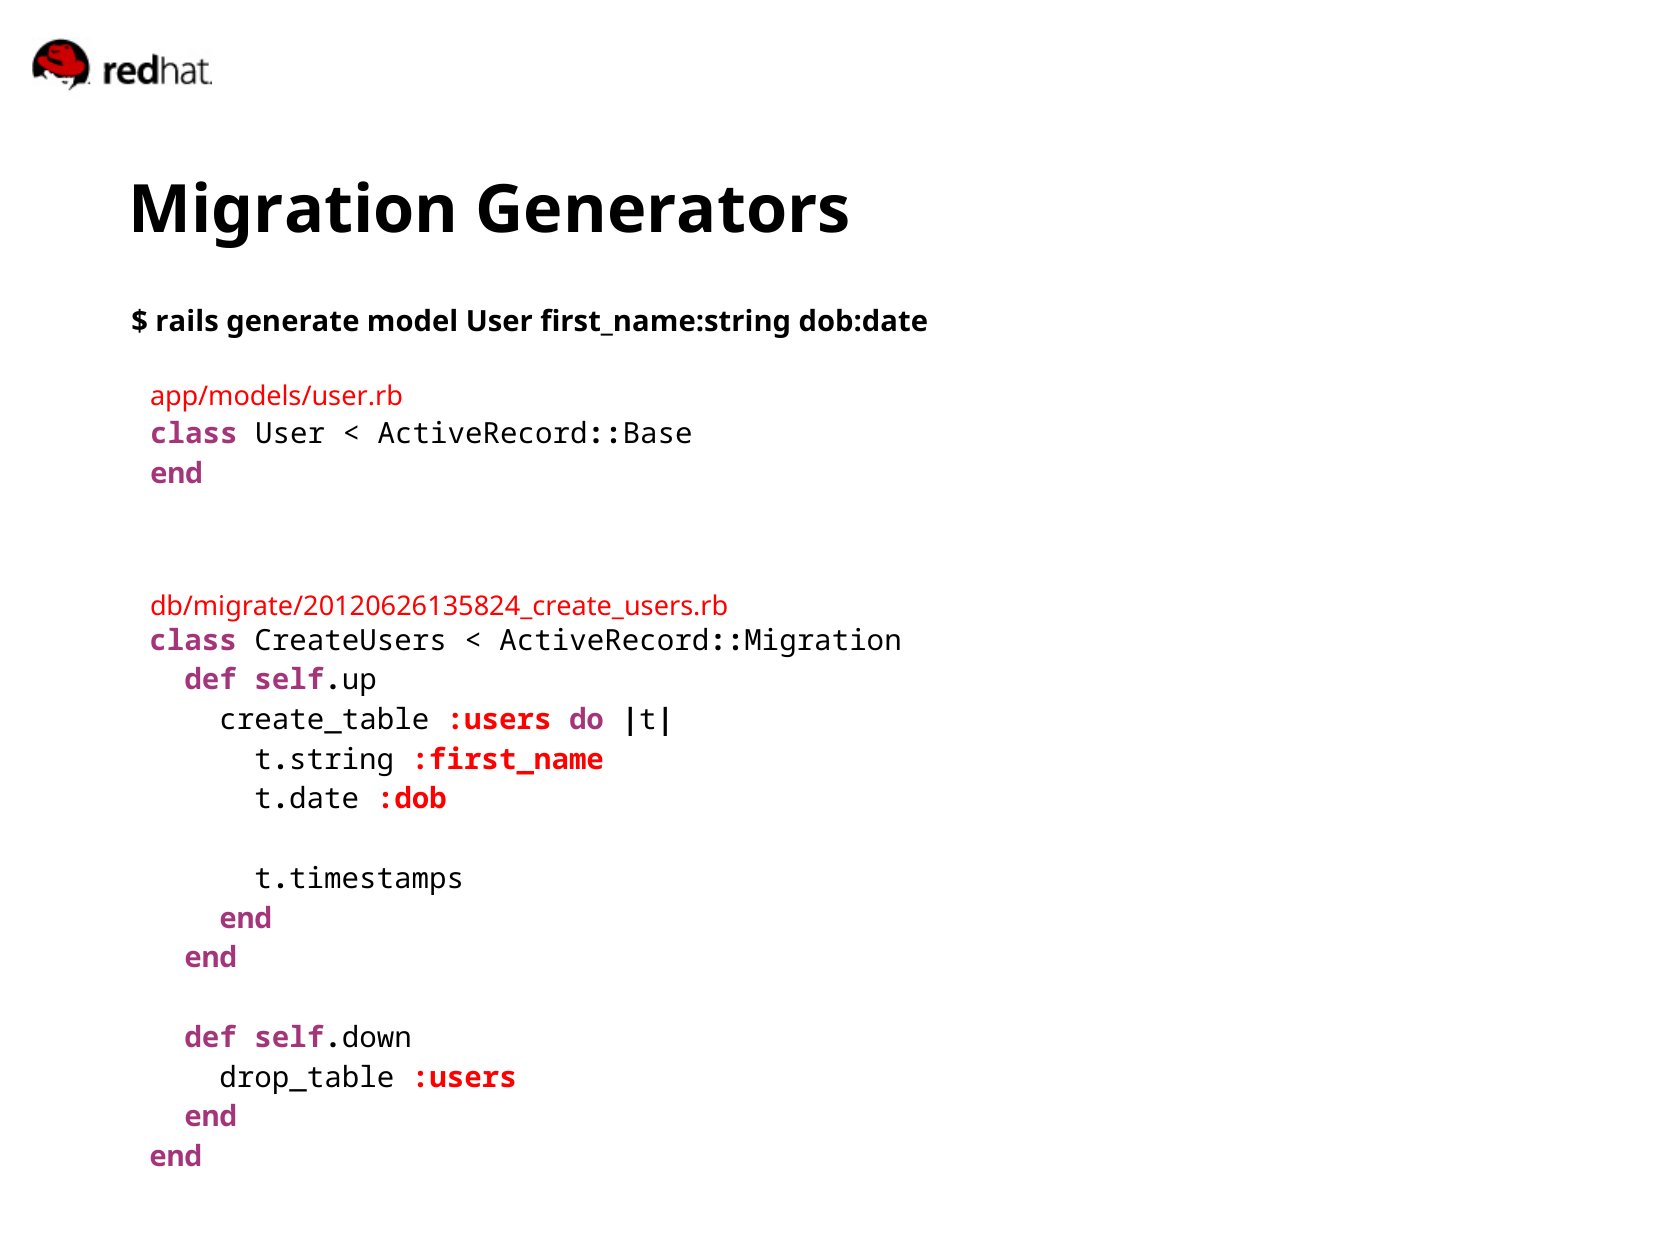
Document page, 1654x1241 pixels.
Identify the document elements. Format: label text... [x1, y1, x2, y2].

text_box db/migrate/20120626135824_create_users.rb [75, 586, 812, 619]
title Migration Generators [128, 102, 1541, 310]
text_box class CreateUsers < ActiveRecord::Migration def self.up create_table :users do |t| t.string :first_name t.date :dob t.timestamps end end def self.down drop_table :users end end [149, 618, 1163, 1099]
text_box app/models/user.rb [75, 376, 407, 409]
text_box class User < ActiveRecord::Base end [150, 412, 938, 482]
picture [31, 37, 212, 98]
text_box $ rails generate model User first_name:string dob:date [0, 300, 952, 336]
